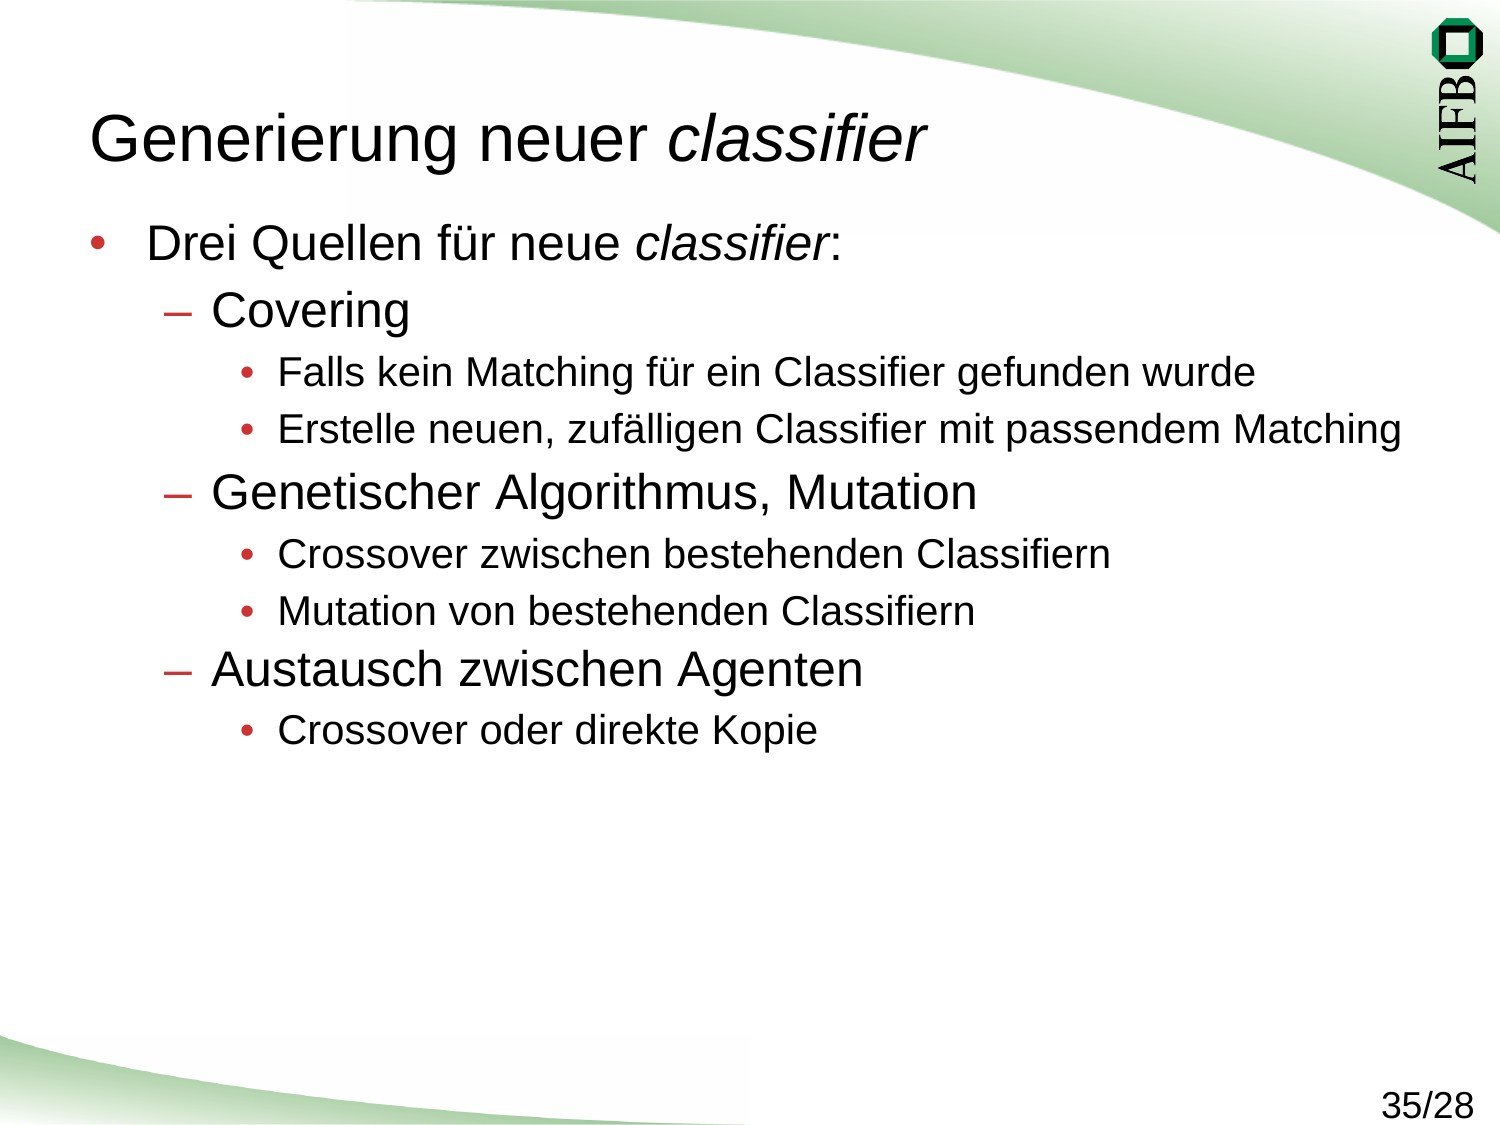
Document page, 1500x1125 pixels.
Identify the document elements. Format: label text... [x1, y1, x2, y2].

title Generierung neuer classifier [75, 45, 958, 212]
picture [345, 0, 1500, 234]
picture [0, 1035, 751, 1125]
list Drei Quellen für neue classifier: Covering Falls kein Matching für ein Classifier gefunden wurde Erstelle neuen, zufälligen Classifier mit passendem Matching Genetischer Algorithmus, Mutation Crossover zwischen bestehenden Classifiern Mutation von bestehenden Classifiern Austausch zwischen Agenten Crossover oder direkte Kopie [75, 212, 1426, 801]
